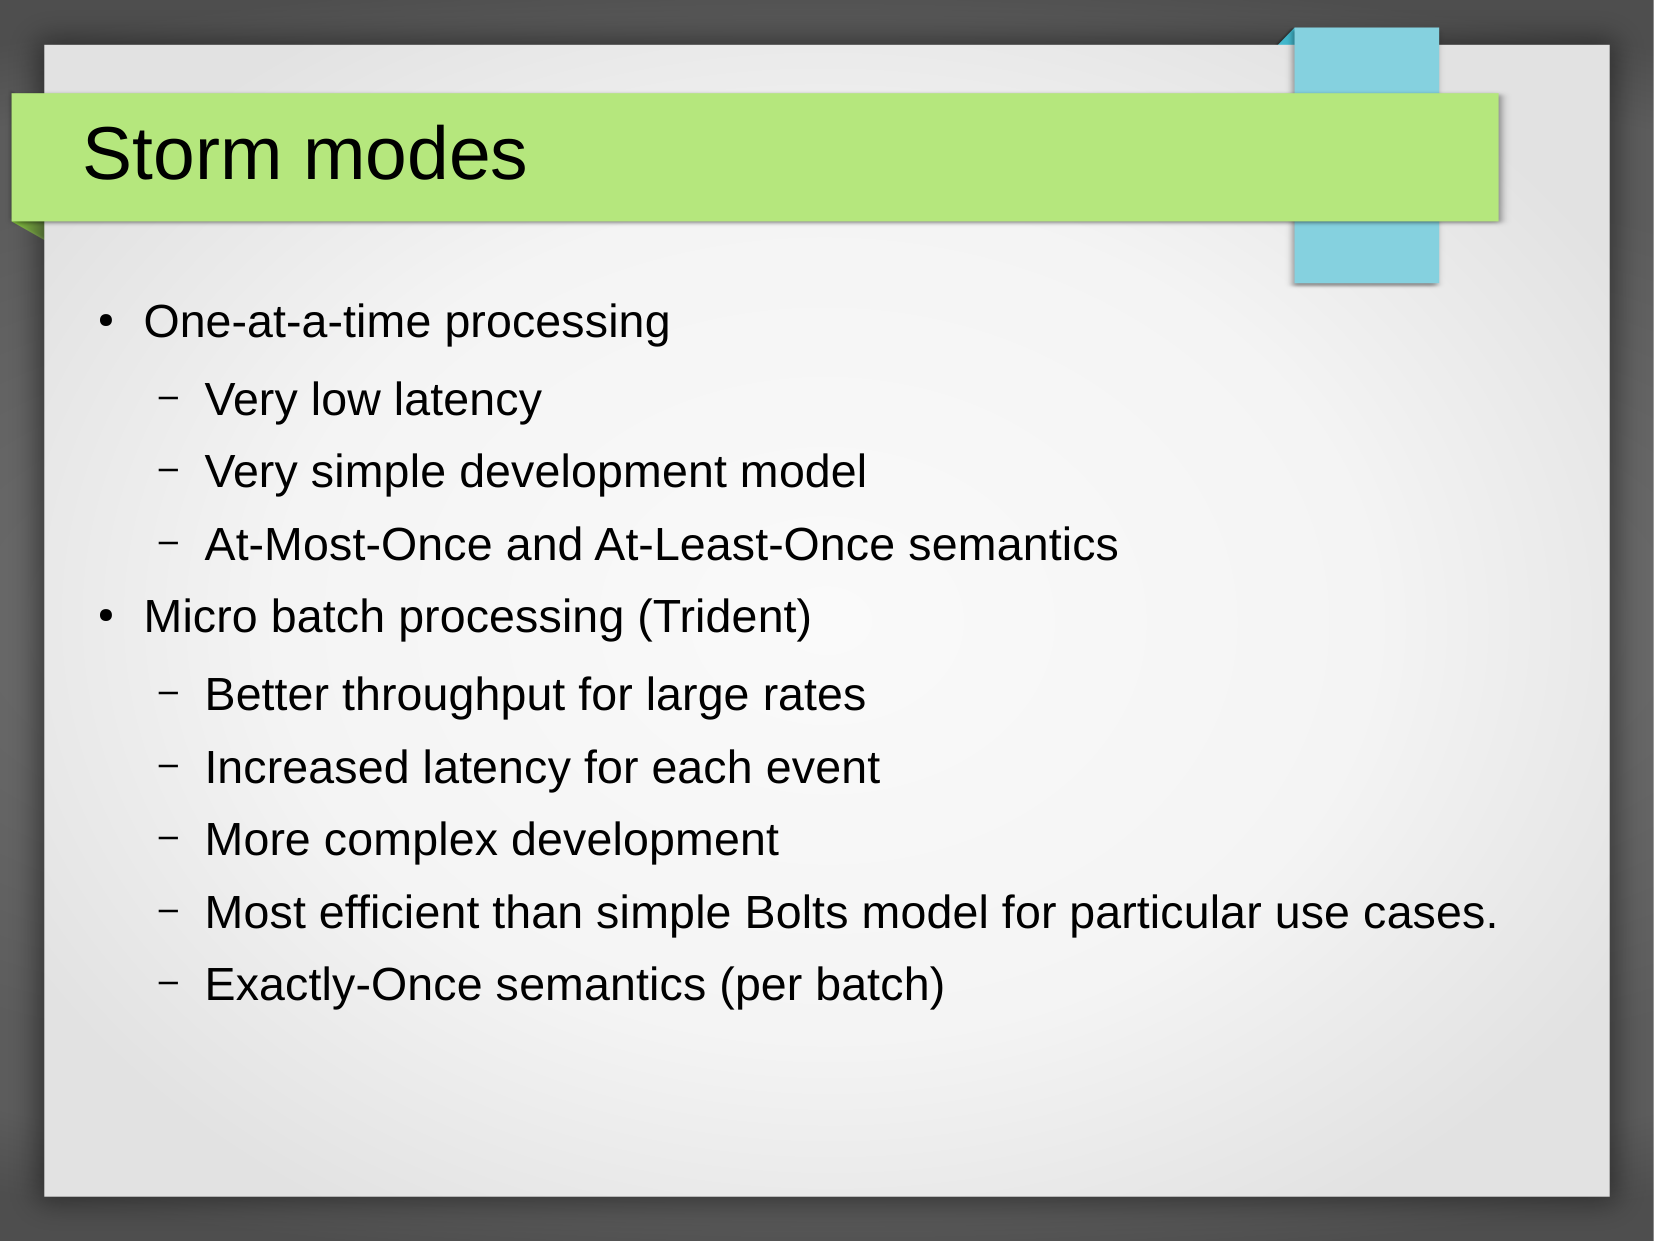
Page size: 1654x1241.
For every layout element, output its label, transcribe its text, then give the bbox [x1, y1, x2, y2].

picture [0, 0, 1654, 1241]
list One-at-a-time processing Very low latency Very simple development model At-Most-Once and At-Least-Once semantics Micro batch processing (Trident) Better throughput for large rates Increased latency for each event More complex development Most efficient than simple Bolts model for particular use cases. Exactly-Once semantics (per batch) [82, 295, 1571, 1015]
title Storm modes [82, 94, 1264, 213]
